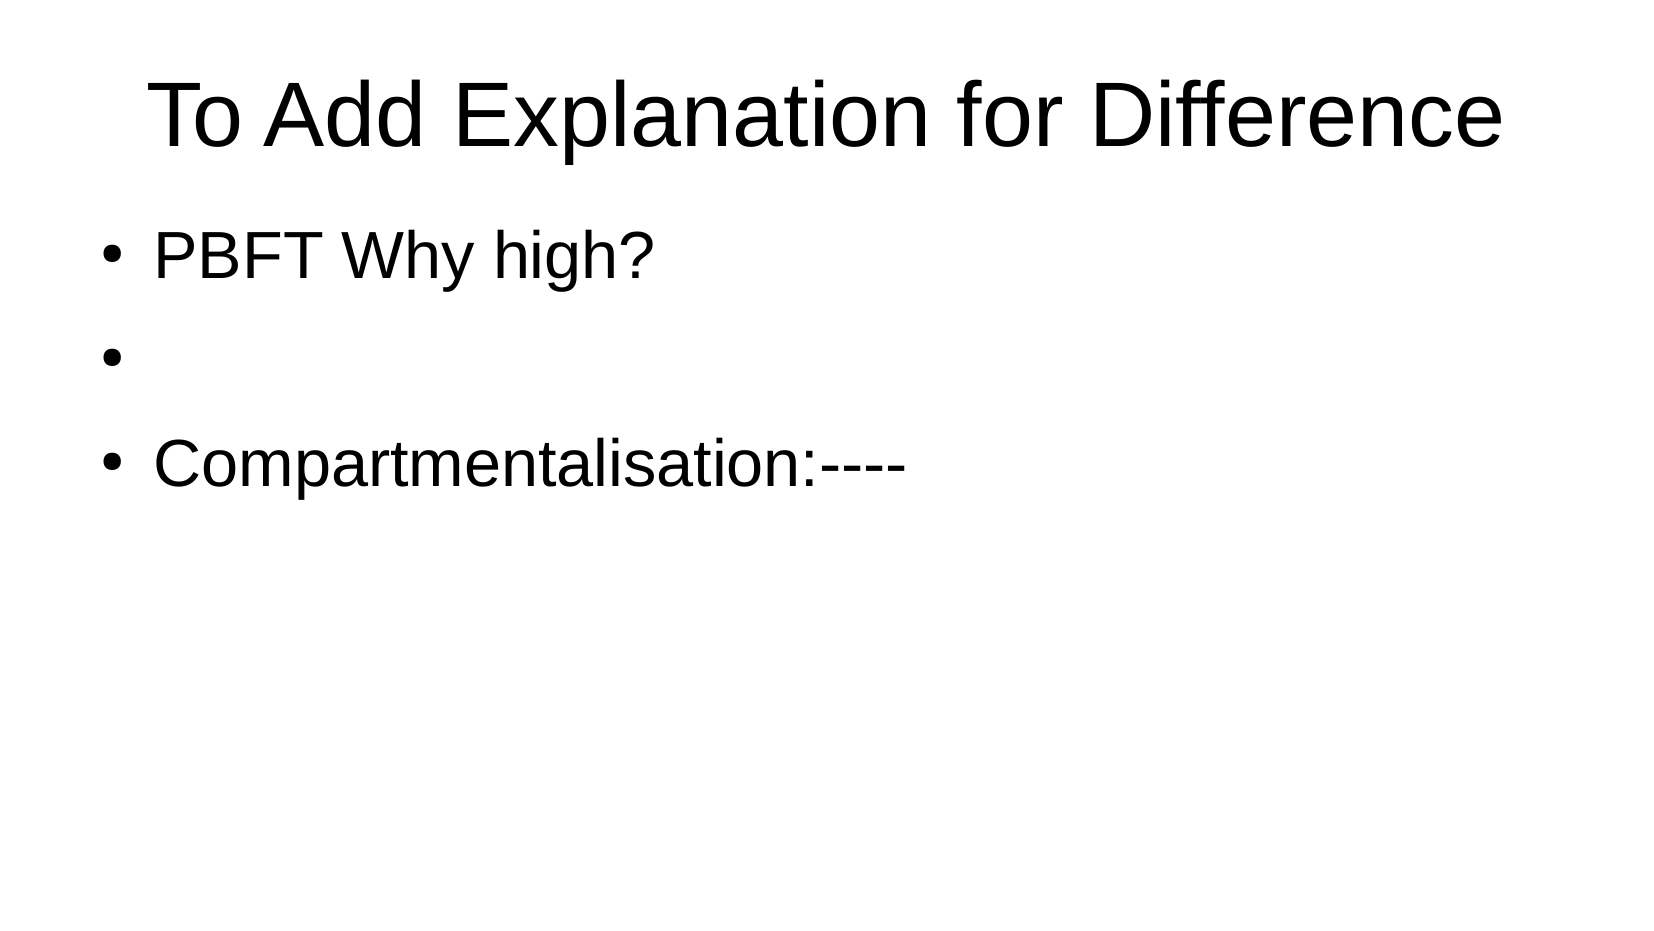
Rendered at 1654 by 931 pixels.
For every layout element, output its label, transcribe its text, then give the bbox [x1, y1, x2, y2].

list PBFT Why high? Compartmentalisation:---- [82, 217, 1571, 758]
title To Add Explanation for Difference [82, 37, 1571, 193]
